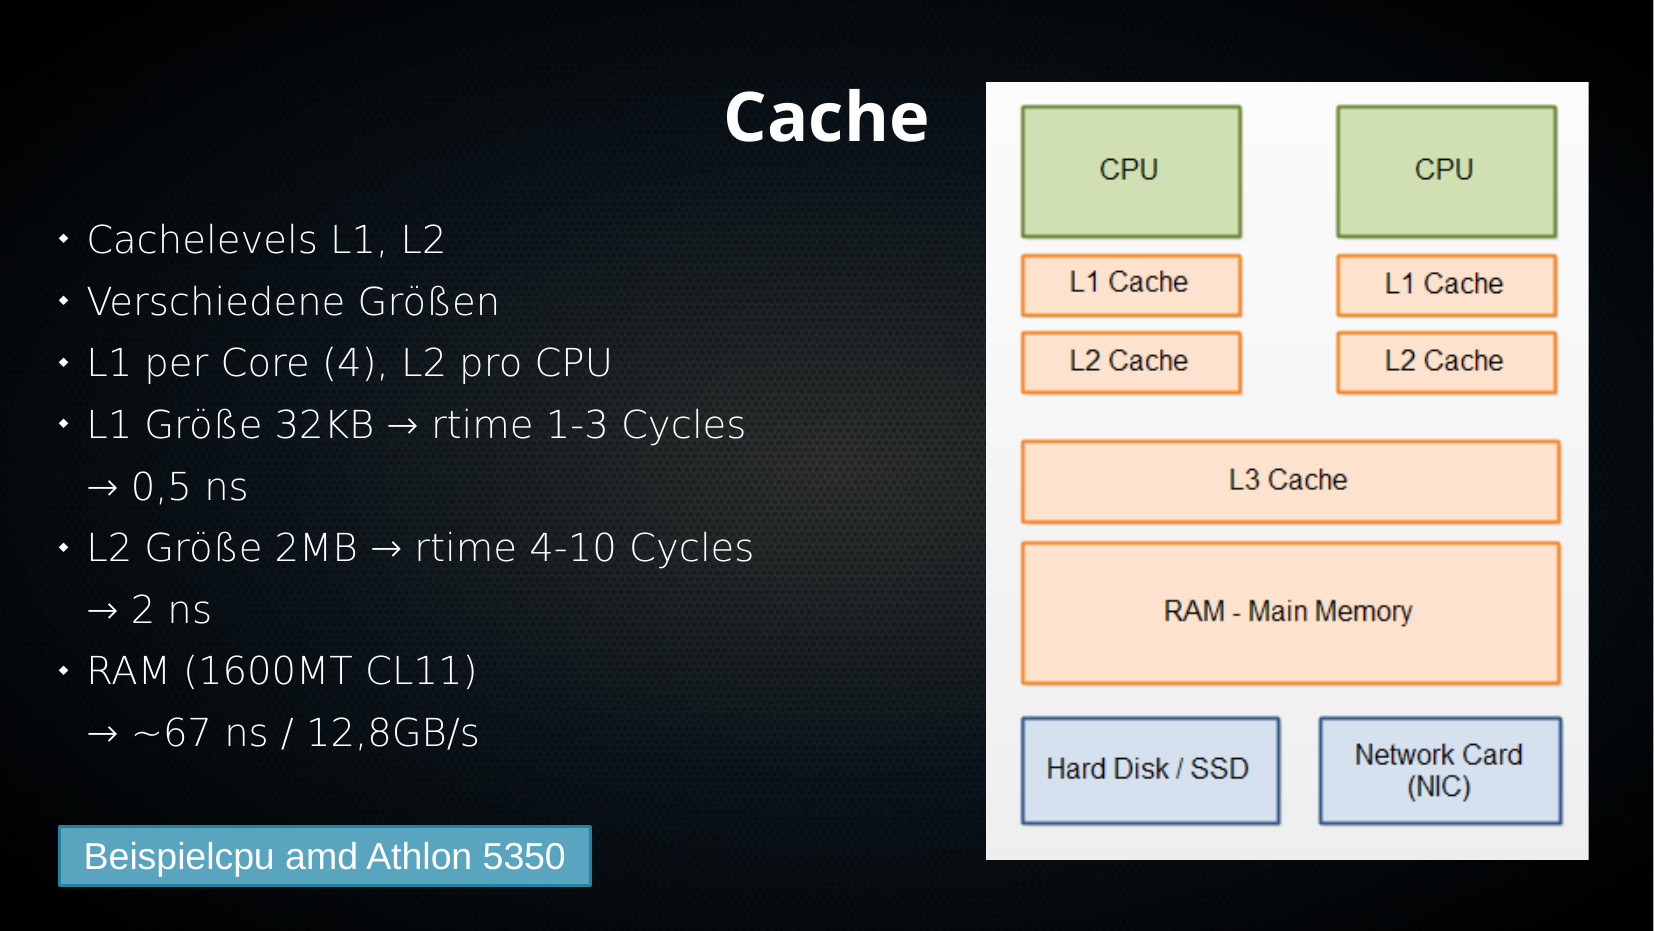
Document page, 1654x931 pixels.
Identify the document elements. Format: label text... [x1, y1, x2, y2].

title Cache [82, 37, 1571, 193]
text_box Beispielcpu amd Athlon 5350 [59, 826, 591, 886]
list Cachelevels L1, L2 Verschiedene Größen L1 per Core (4), L2 pro CPU L1 Größe 32KB → rtime 1-3 Cycles → 0,5 ns L2 Größe 2MB → rtime 4-10 Cycles → 2 ns RAM (1600MT CL11) → ~67 ns / 12,8GB/s [59, 217, 986, 758]
picture [0, 0, 1654, 931]
